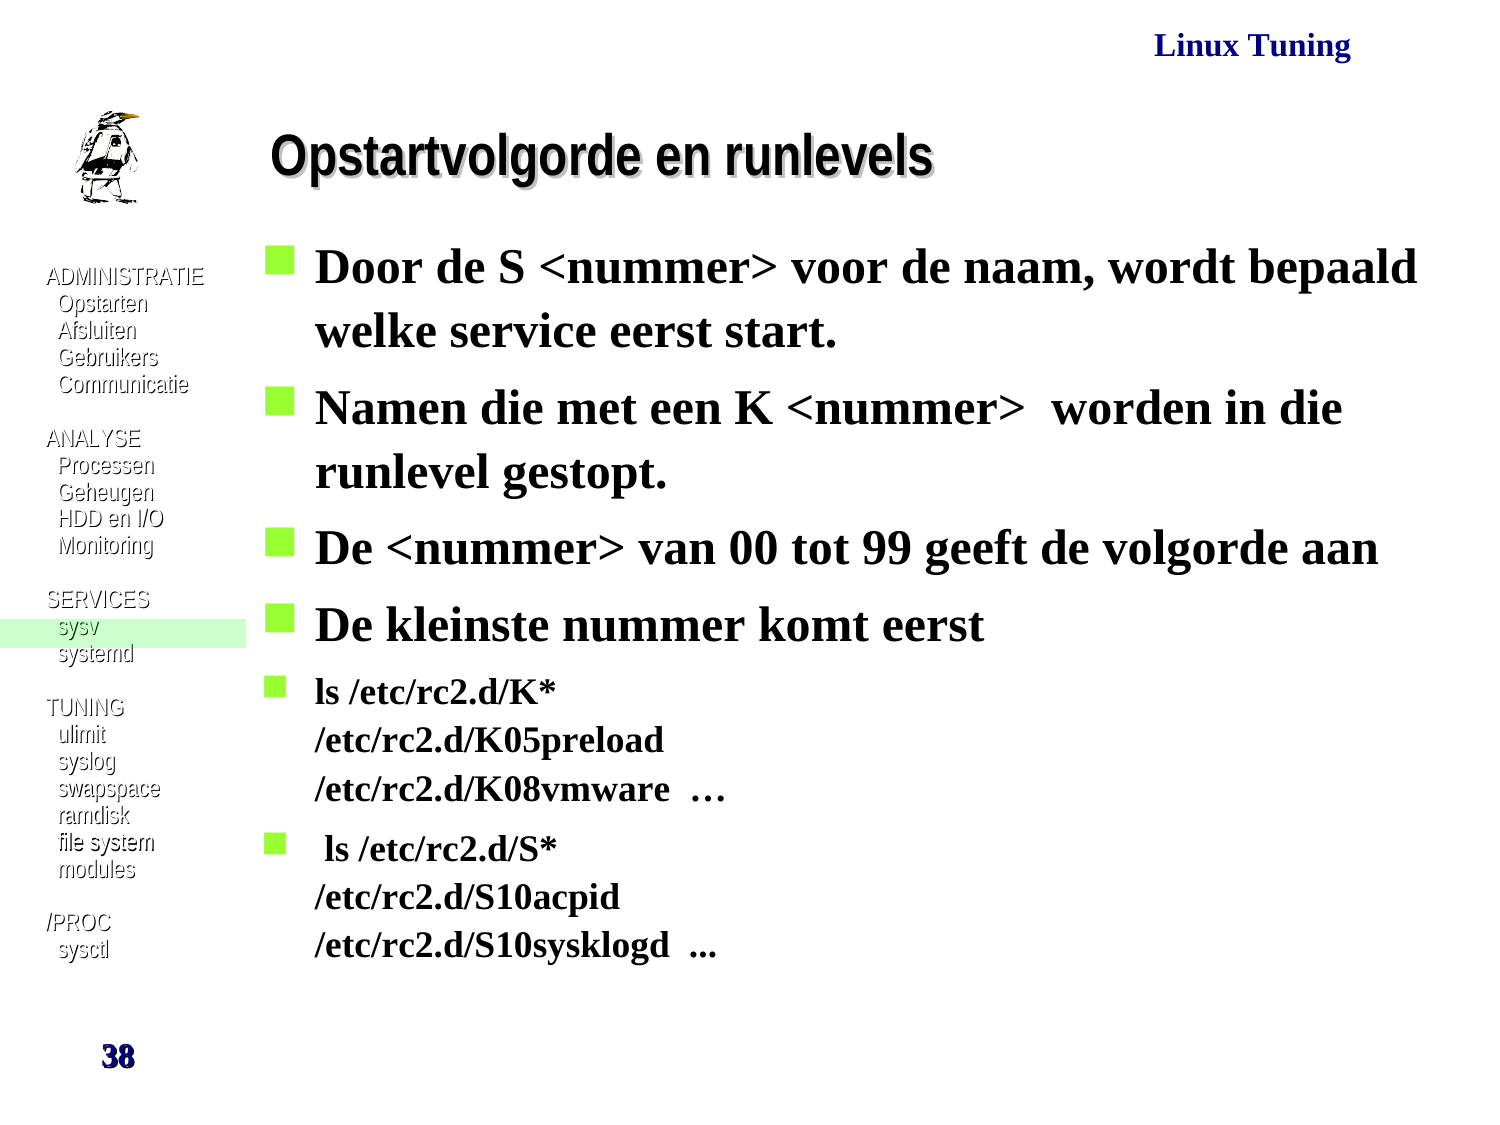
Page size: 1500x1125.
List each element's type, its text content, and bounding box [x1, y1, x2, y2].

text_box [0, 618, 247, 648]
list Door de S <nummer> voor de naam, wordt bepaald welke service eerst start. Namen die met een K <nummer> worden in die runlevel gestopt. De <nummer> van 00 tot 99 geeft de volgorde aan De kleinste nummer komt eerst ls /etc/rc2.d/K* /etc/rc2.d/K05preload /etc/rc2.d/K08vmware … ls /etc/rc2.d/S* /etc/rc2.d/S10acpid /etc/rc2.d/S10sysklogd ... [260, 230, 1482, 966]
title Opstartvolgorde en runlevels [270, 41, 1500, 250]
picture [57, 105, 143, 206]
